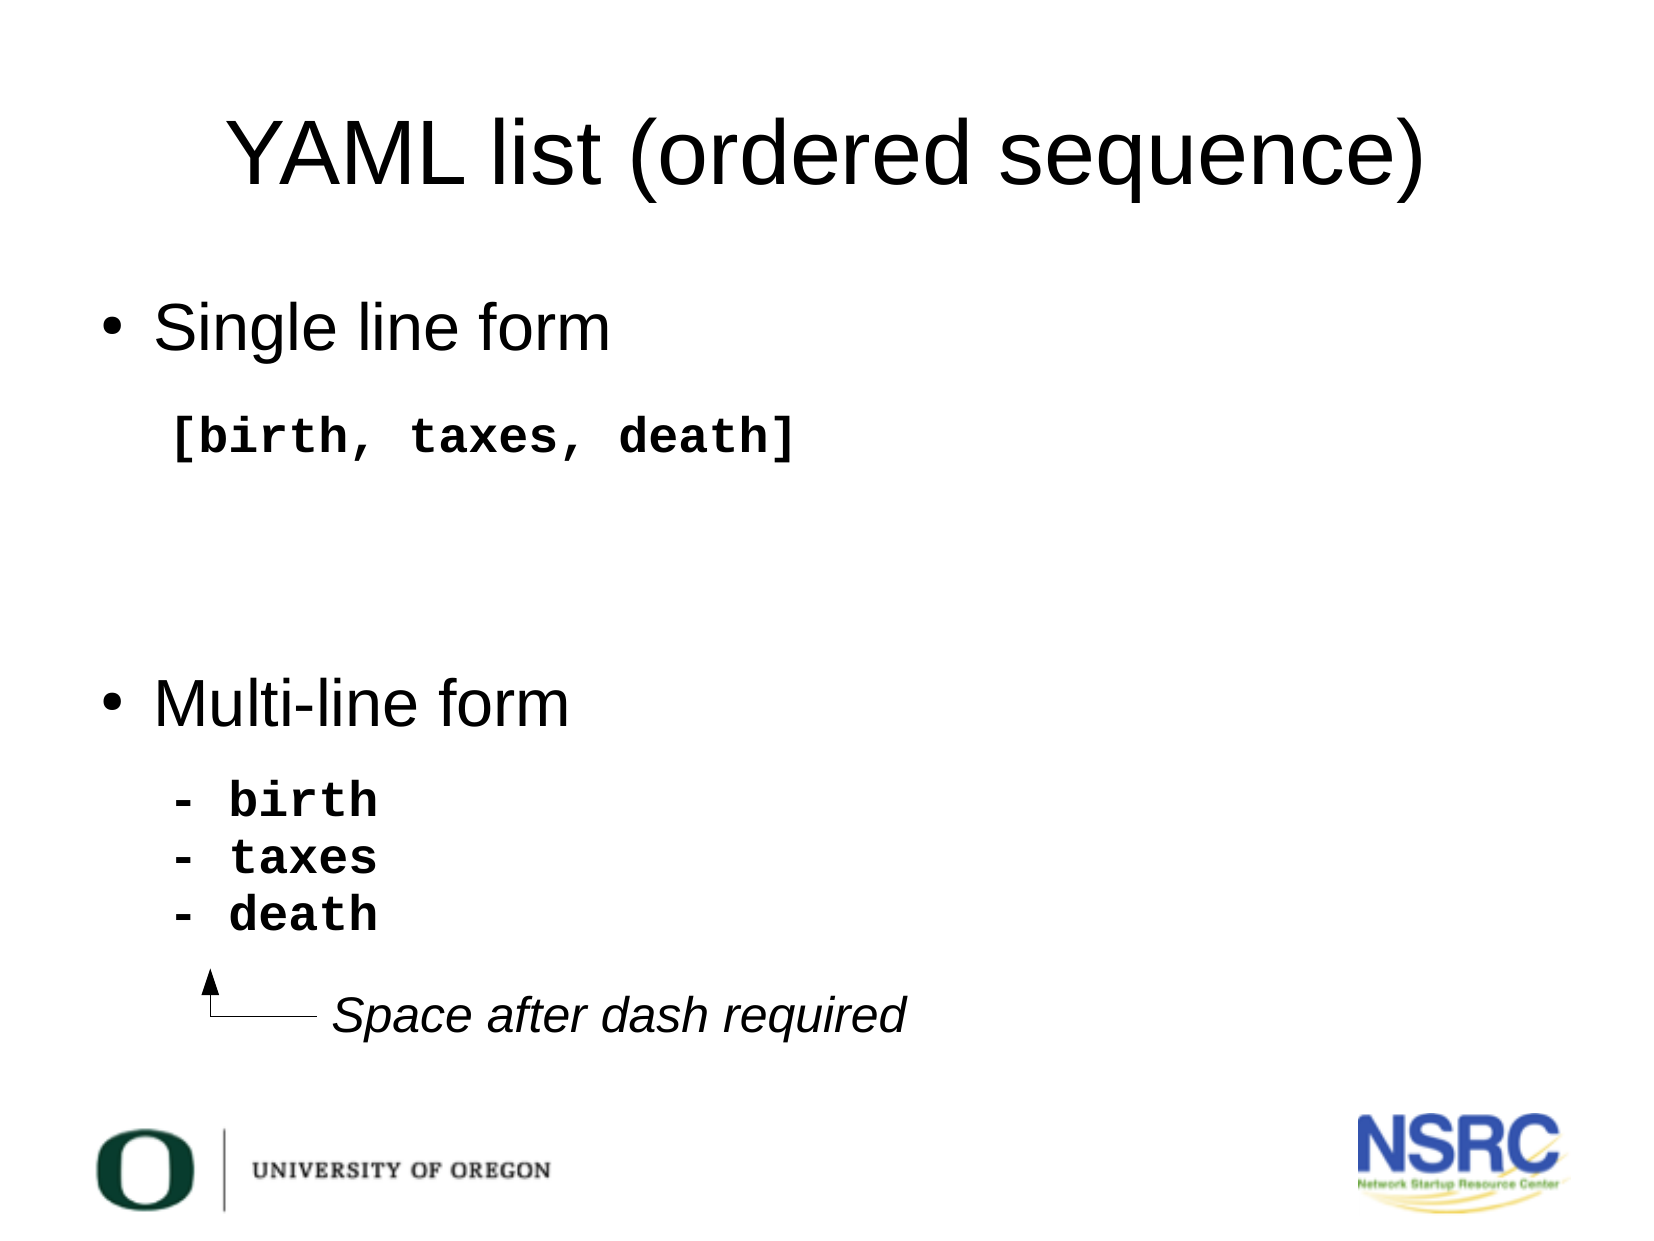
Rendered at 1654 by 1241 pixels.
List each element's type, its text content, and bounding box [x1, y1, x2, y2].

list Single line form [82, 290, 1571, 634]
list Multi-line form [82, 665, 1571, 768]
text_box - birth - taxes - death [153, 767, 1654, 953]
picture [1358, 1113, 1571, 1216]
text_box Space after dash required [316, 979, 1209, 1051]
picture [82, 1125, 566, 1216]
text_box [birth, taxes, death] [153, 403, 1654, 475]
title YAML list (ordered sequence) [82, 49, 1571, 257]
